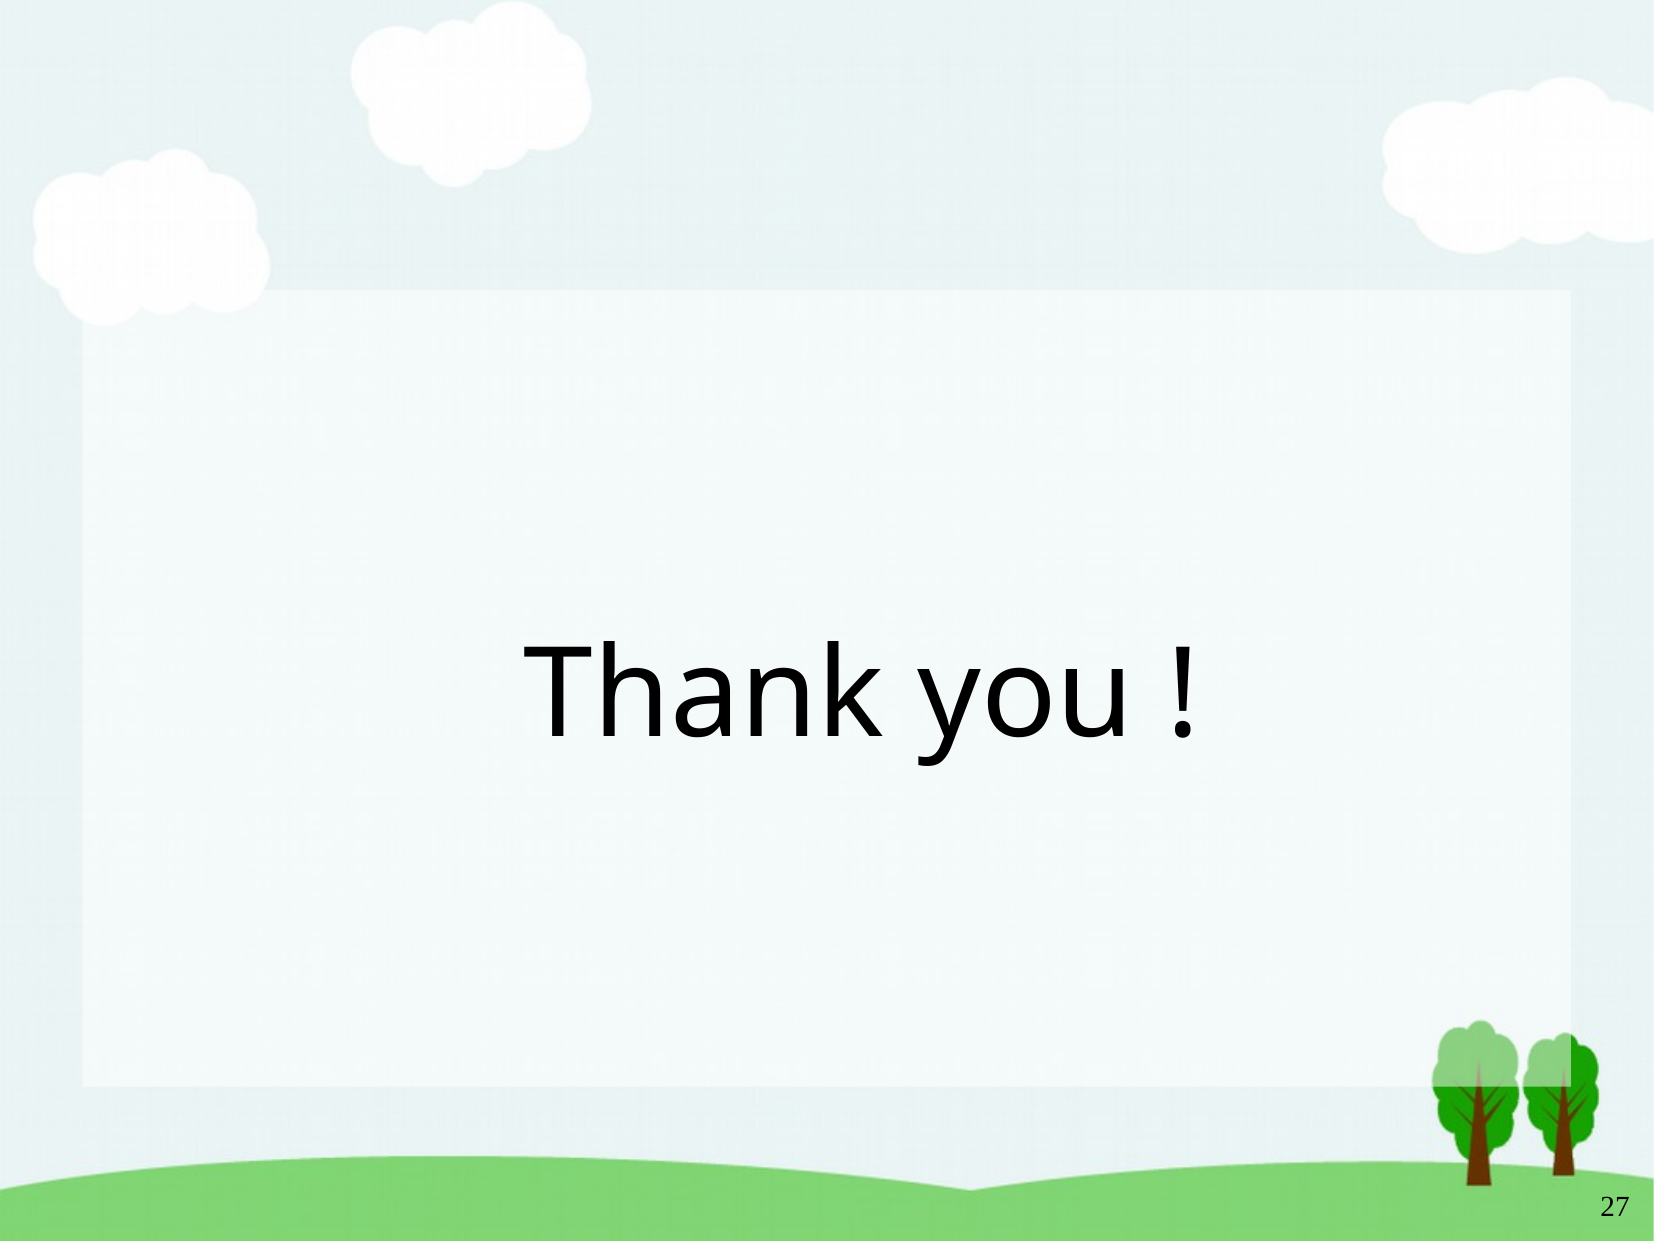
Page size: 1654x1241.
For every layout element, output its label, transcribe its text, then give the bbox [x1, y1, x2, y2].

picture [0, 0, 1654, 1241]
list Thank you ! [82, 290, 1571, 1087]
